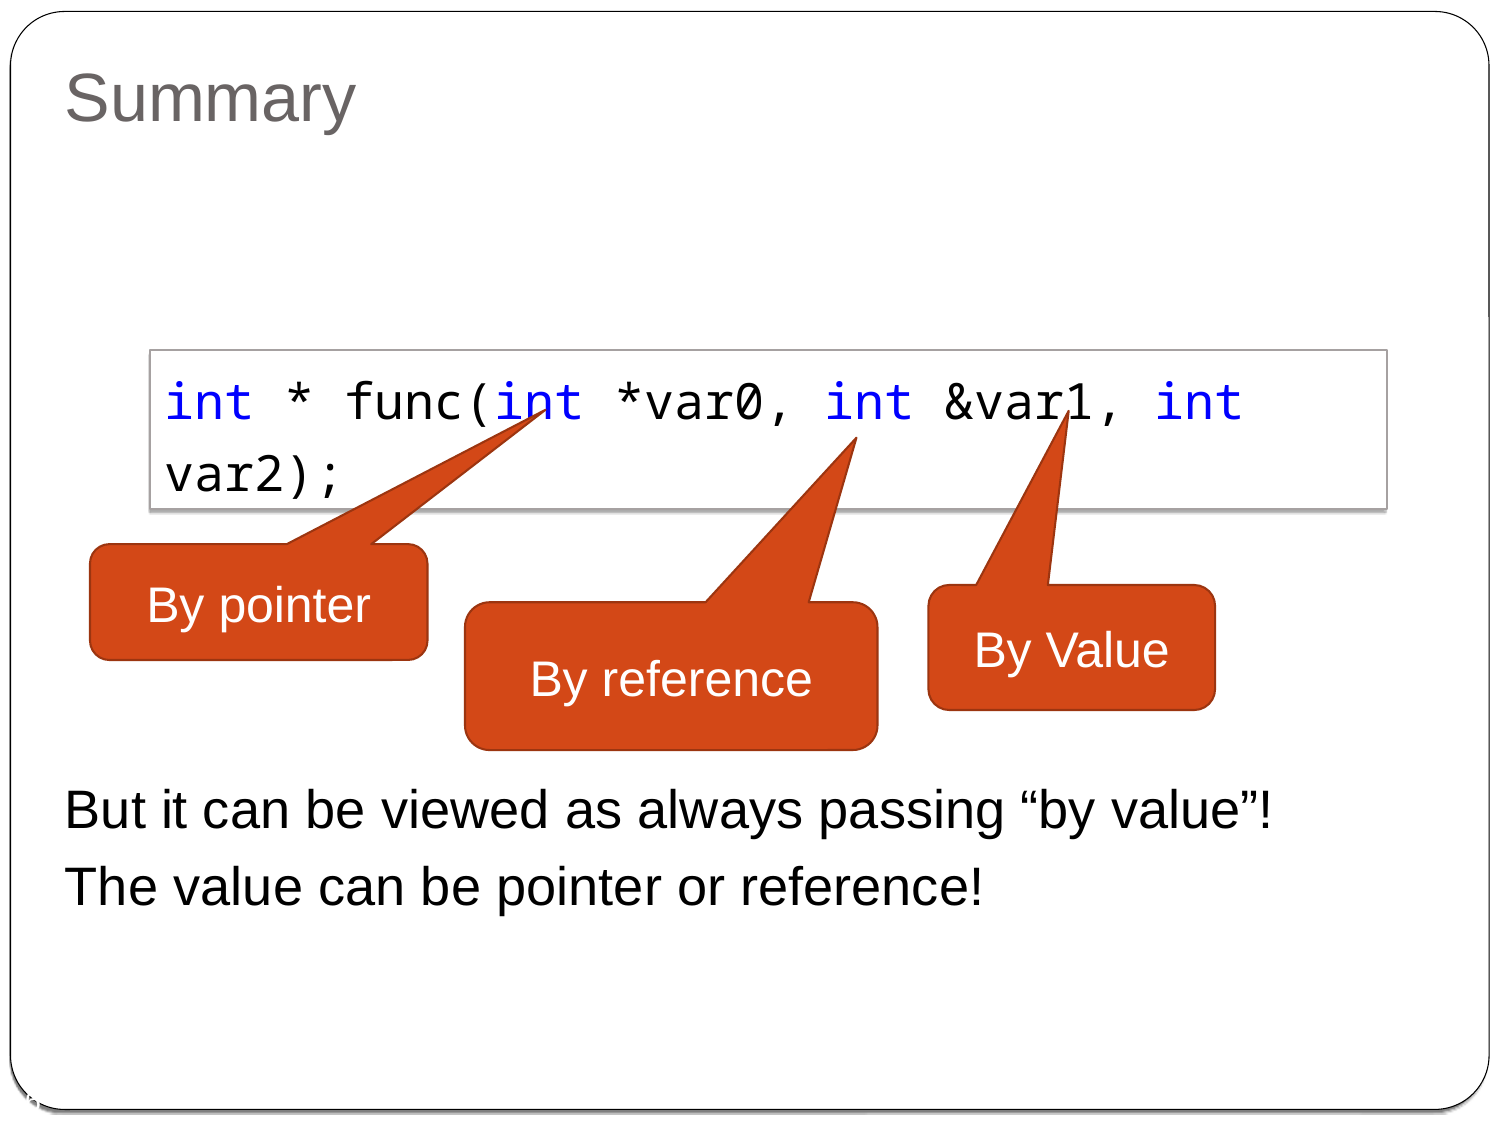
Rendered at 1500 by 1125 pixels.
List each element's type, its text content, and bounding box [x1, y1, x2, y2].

text_box By pointer [90, 409, 546, 661]
slide_number <number> [0, 1074, 50, 1125]
text_box By reference [465, 437, 878, 751]
list But it can be viewed as always passing “by value”! The value can be pointer or reference! [50, 149, 1450, 1088]
title Summary [50, 45, 1450, 149]
text_box By Value [928, 410, 1216, 711]
text_box int * func(int *var0, int &var1, int var2); [150, 349, 1388, 509]
